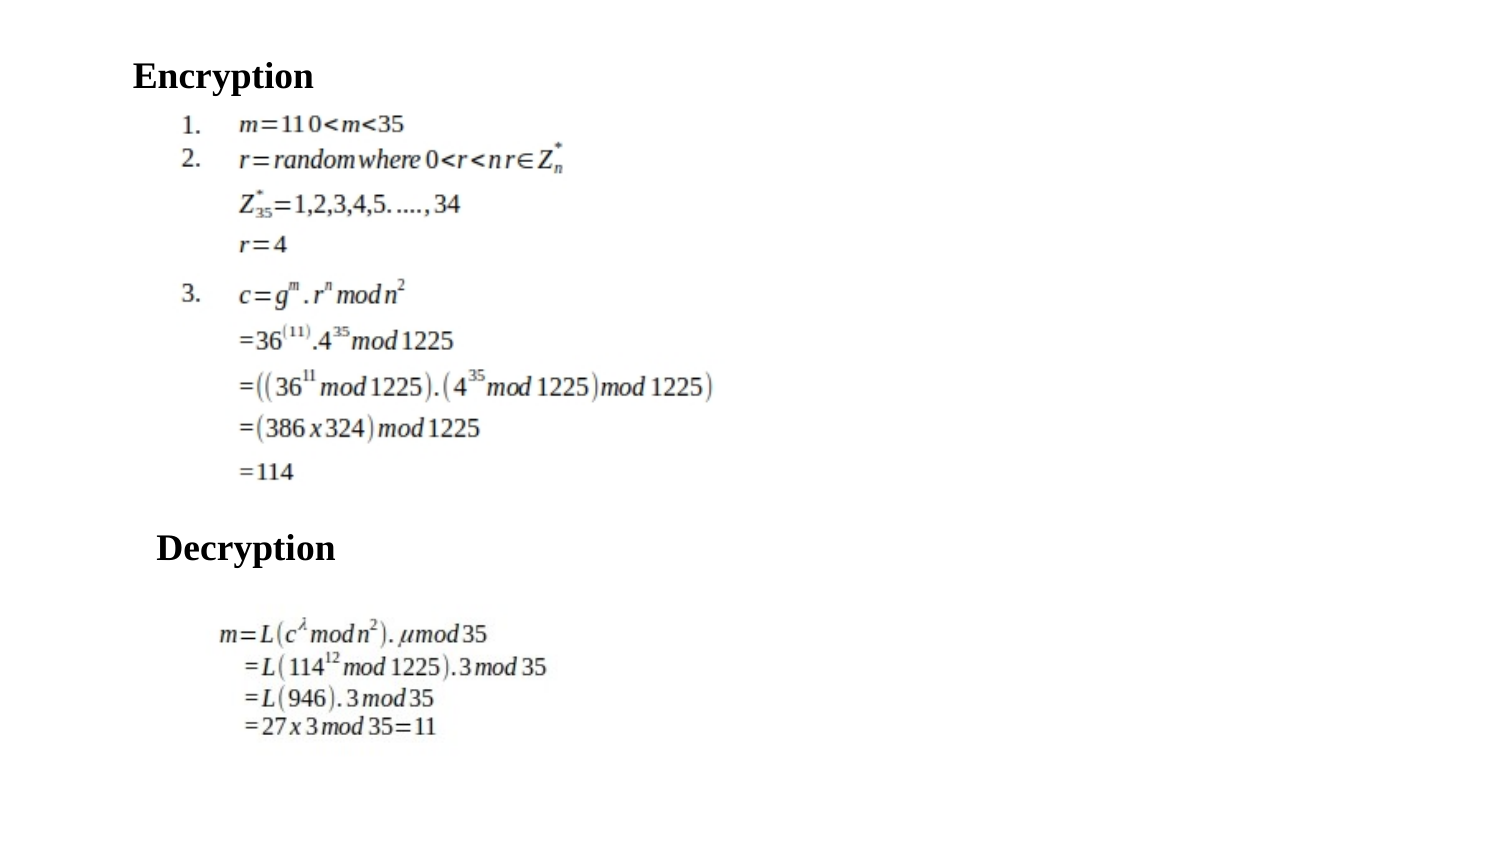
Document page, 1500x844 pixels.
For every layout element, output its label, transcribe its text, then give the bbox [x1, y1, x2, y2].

text_box Encryption [118, 47, 898, 98]
text_box Decryption [141, 519, 520, 577]
picture [118, 98, 1134, 544]
picture [153, 576, 680, 801]
